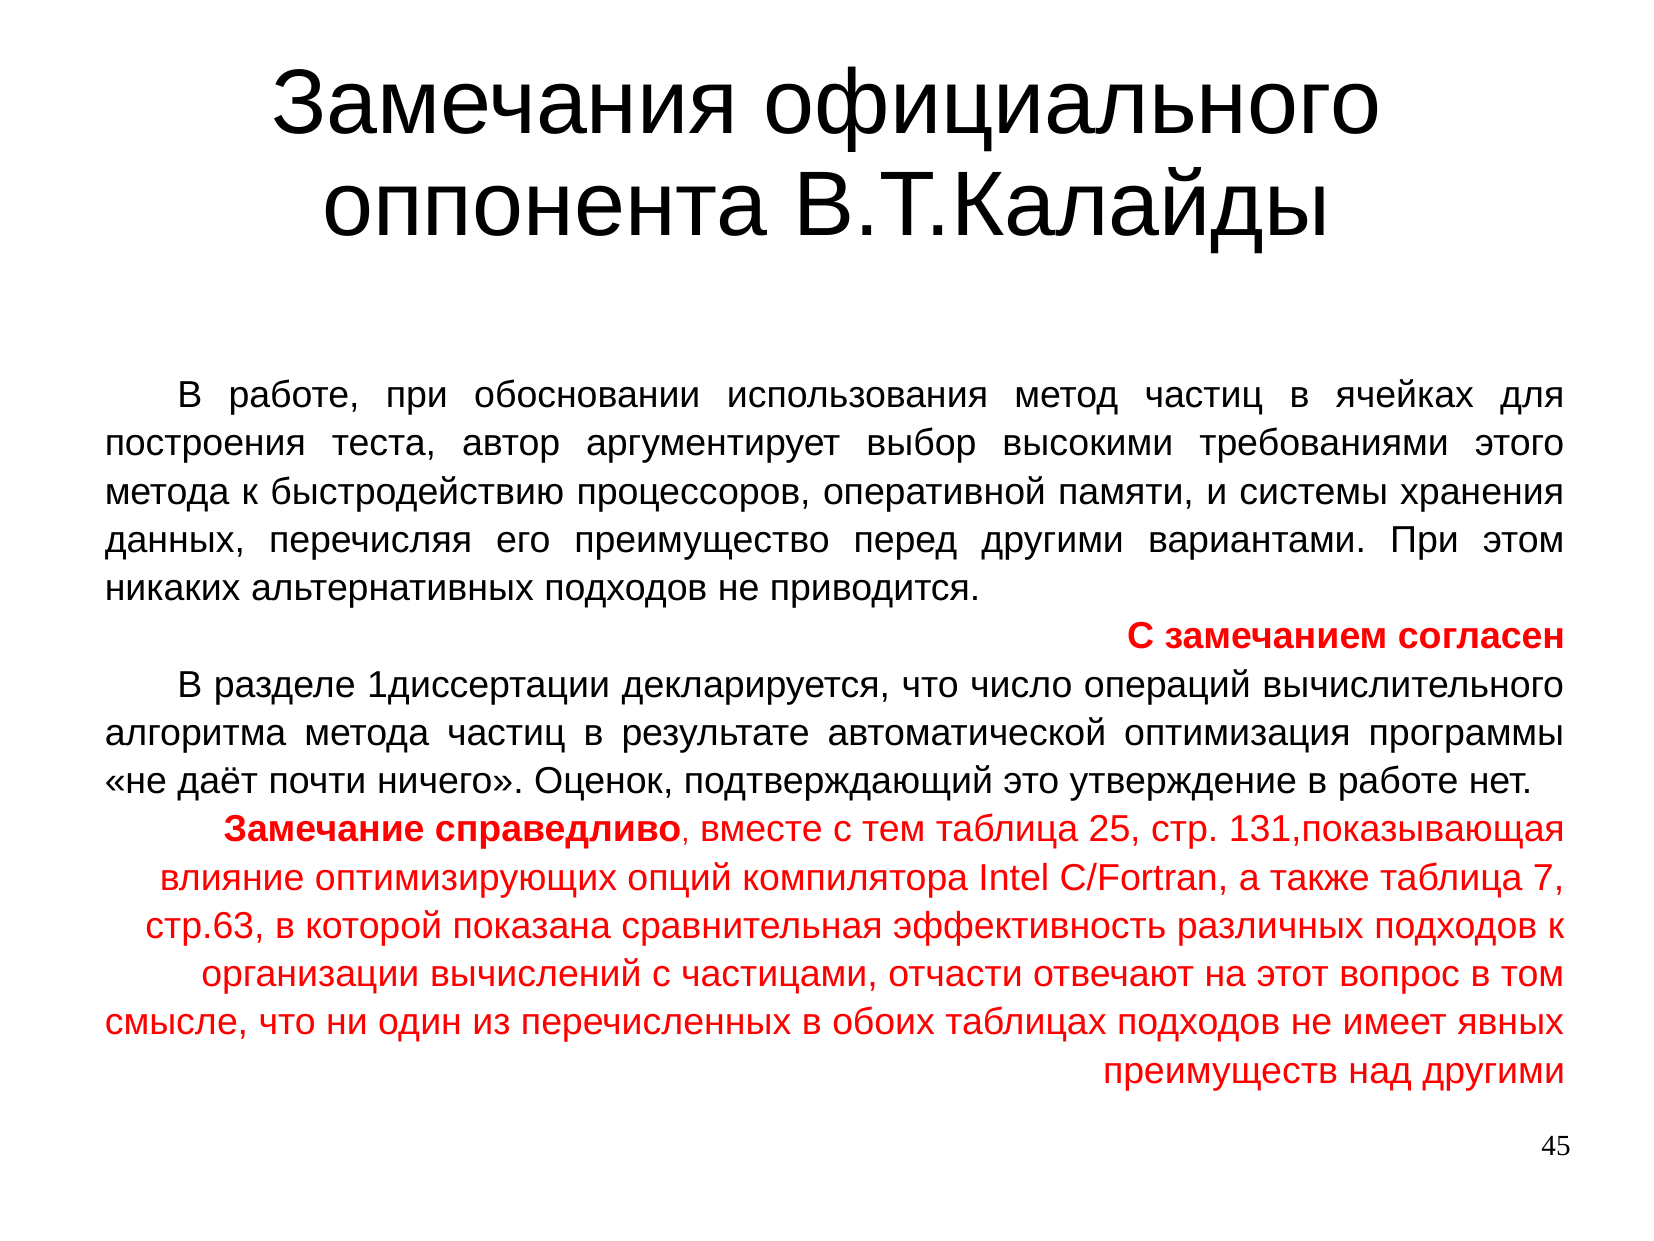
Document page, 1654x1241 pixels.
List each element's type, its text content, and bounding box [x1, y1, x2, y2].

title Замечания официального оппонента В.Т.Калайды [82, 49, 1571, 257]
text_box В работе, при обосновании использования метод частиц в ячейках для построения теста, автор аргументирует выбор высокими требованиями этого метода к быстродействию процессоров, оперативной памяти, и системы хранения данных, перечисляя его преимущество перед другими вариантами. При этом никаких альтернативных подходов не приводится. С замечанием согласен В разделе 1диссертации декларируется, что число операций вычислительного алгоритма метода частиц в результате автоматической оптимизация программы «не даёт почти ничего». Оценок, подтверждающий это утверждение в работе нет. Замечание справедливо, вместе с тем таблица 25, стр. 131,показывающая влияние оптимизирующих опций компилятора Intel C/Fortran, а также таблица 7, стр.63, в которой показана сравнительная эффективность различных подходов к организации вычислений с частицами, отчасти отвечают на этот вопрос в том смысле, что ни один из перечисленных в обоих таблицах подходов не имеет явных преимуществ над другими [90, 360, 1591, 1196]
